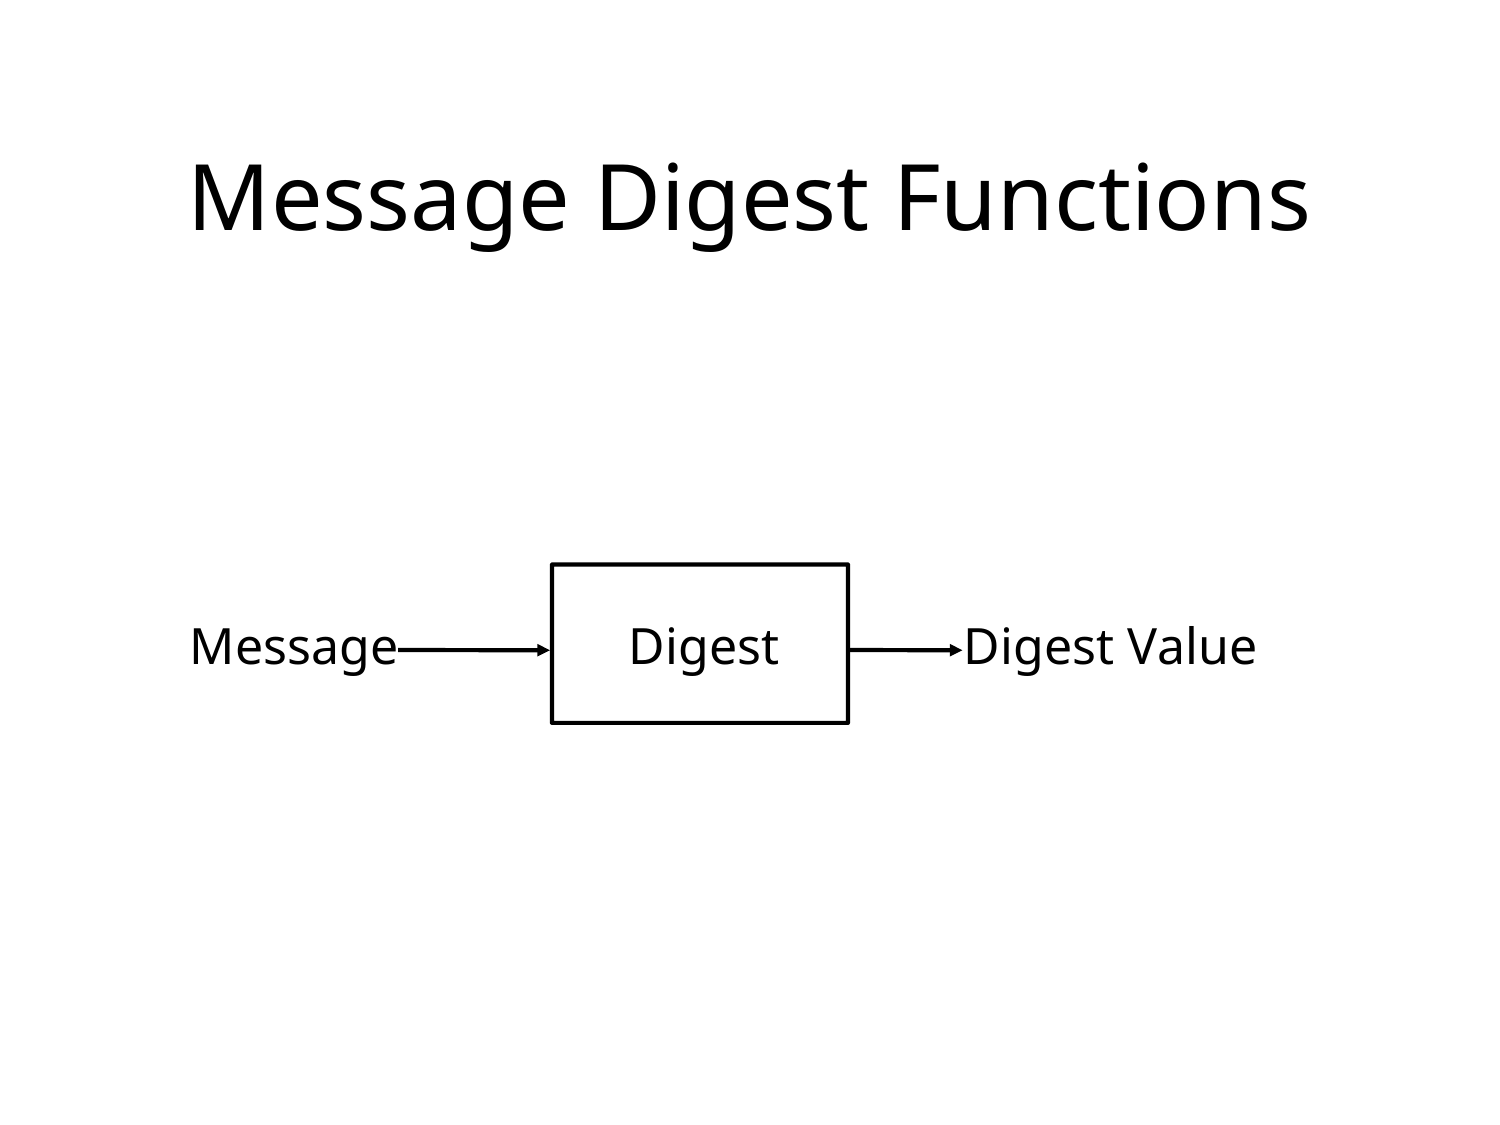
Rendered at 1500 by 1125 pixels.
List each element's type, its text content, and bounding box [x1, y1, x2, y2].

title Message Digest Functions [112, 99, 1388, 288]
text_box Message [174, 606, 414, 683]
text_box Digest Value [948, 606, 1273, 683]
text_box Digest [613, 606, 795, 683]
